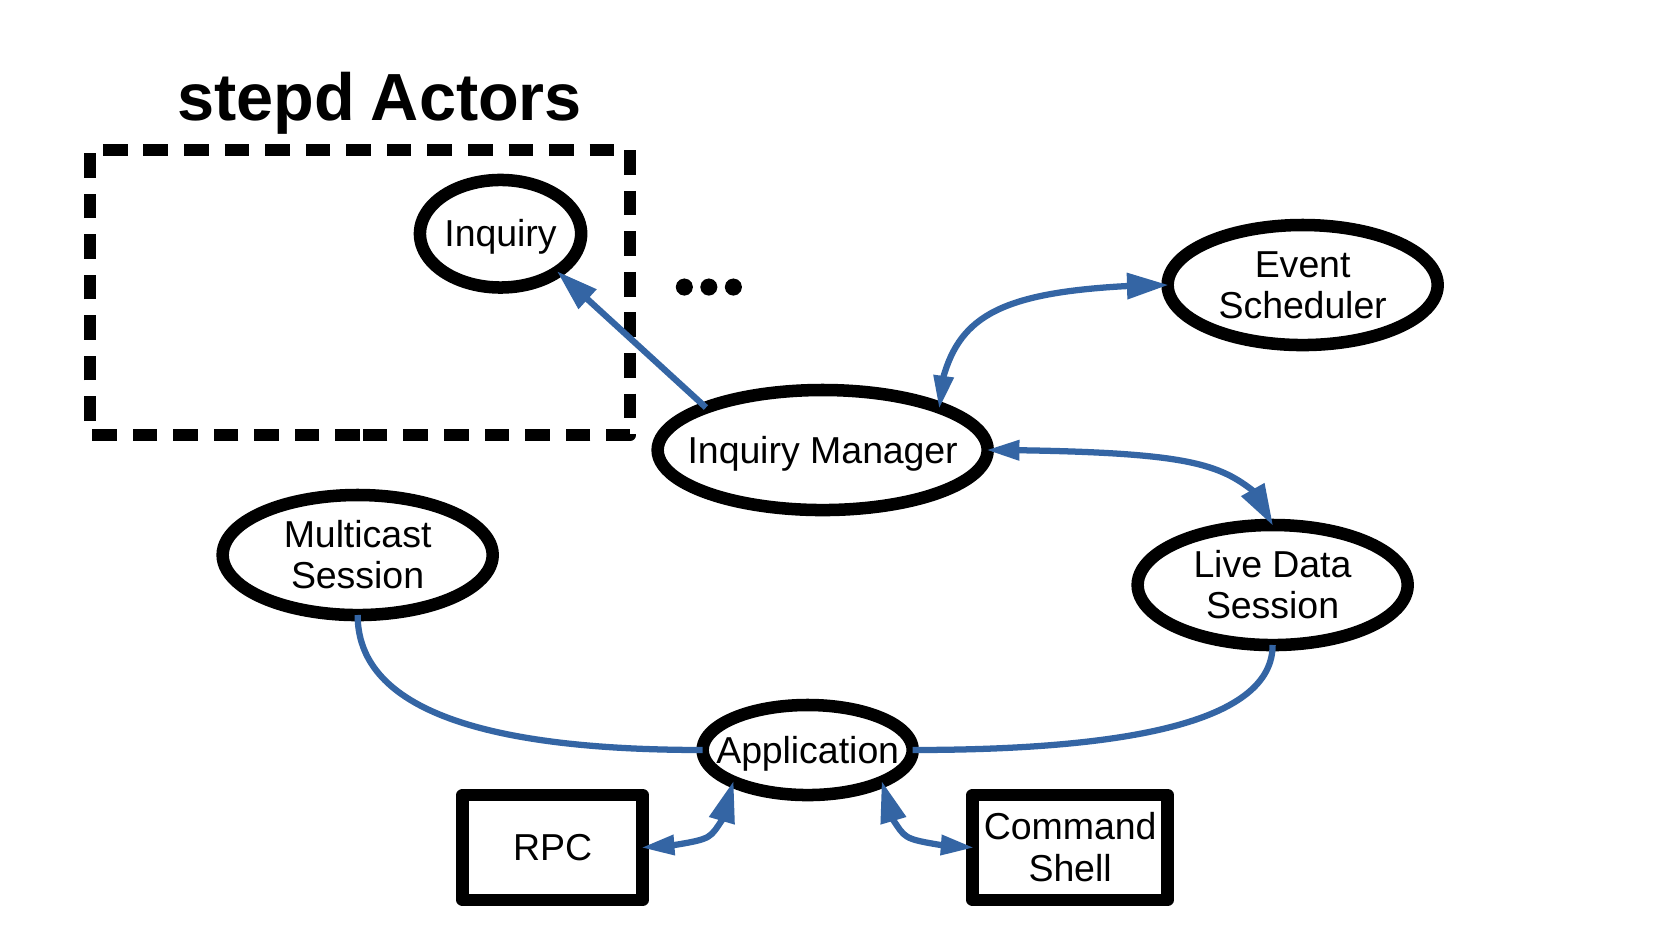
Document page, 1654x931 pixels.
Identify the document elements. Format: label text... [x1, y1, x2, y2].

picture [630, 344, 698, 406]
picture [630, 208, 788, 406]
text_box Application [703, 705, 913, 796]
text_box Multicast Session [222, 495, 493, 616]
text_box Event Scheduler [1167, 225, 1438, 346]
list stepd Actors [106, 60, 1591, 151]
text_box RPC [462, 795, 643, 901]
text_box Live Data Session [1137, 525, 1408, 646]
text_box Inquiry Manager [657, 390, 988, 511]
text_box Inquiry [419, 179, 582, 288]
text_box Command Shell [972, 795, 1168, 901]
